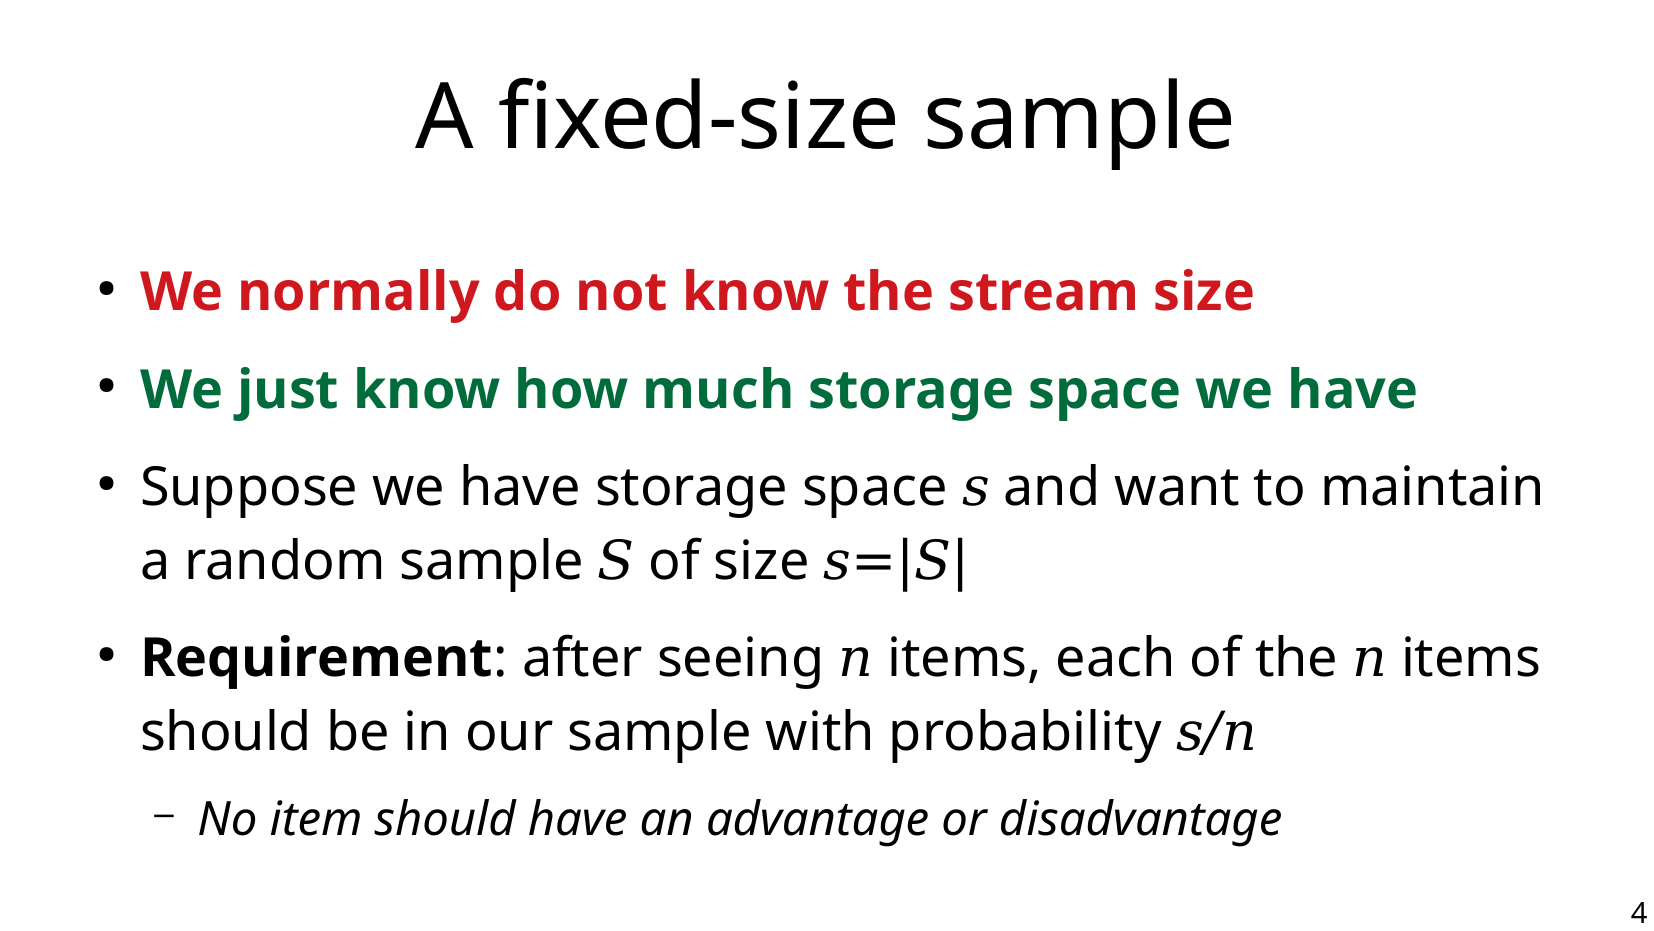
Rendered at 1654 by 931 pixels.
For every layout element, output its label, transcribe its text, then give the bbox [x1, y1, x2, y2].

title A fixed-size sample [82, 1, 1571, 226]
list We normally do not know the stream size We just know how much storage space we have Suppose we have storage space s and want to maintain a random sample S of size s=|S| Requirement: after seeing n items, each of the n items should be in our sample with probability s/n No item should have an advantage or disadvantage [82, 253, 1571, 864]
